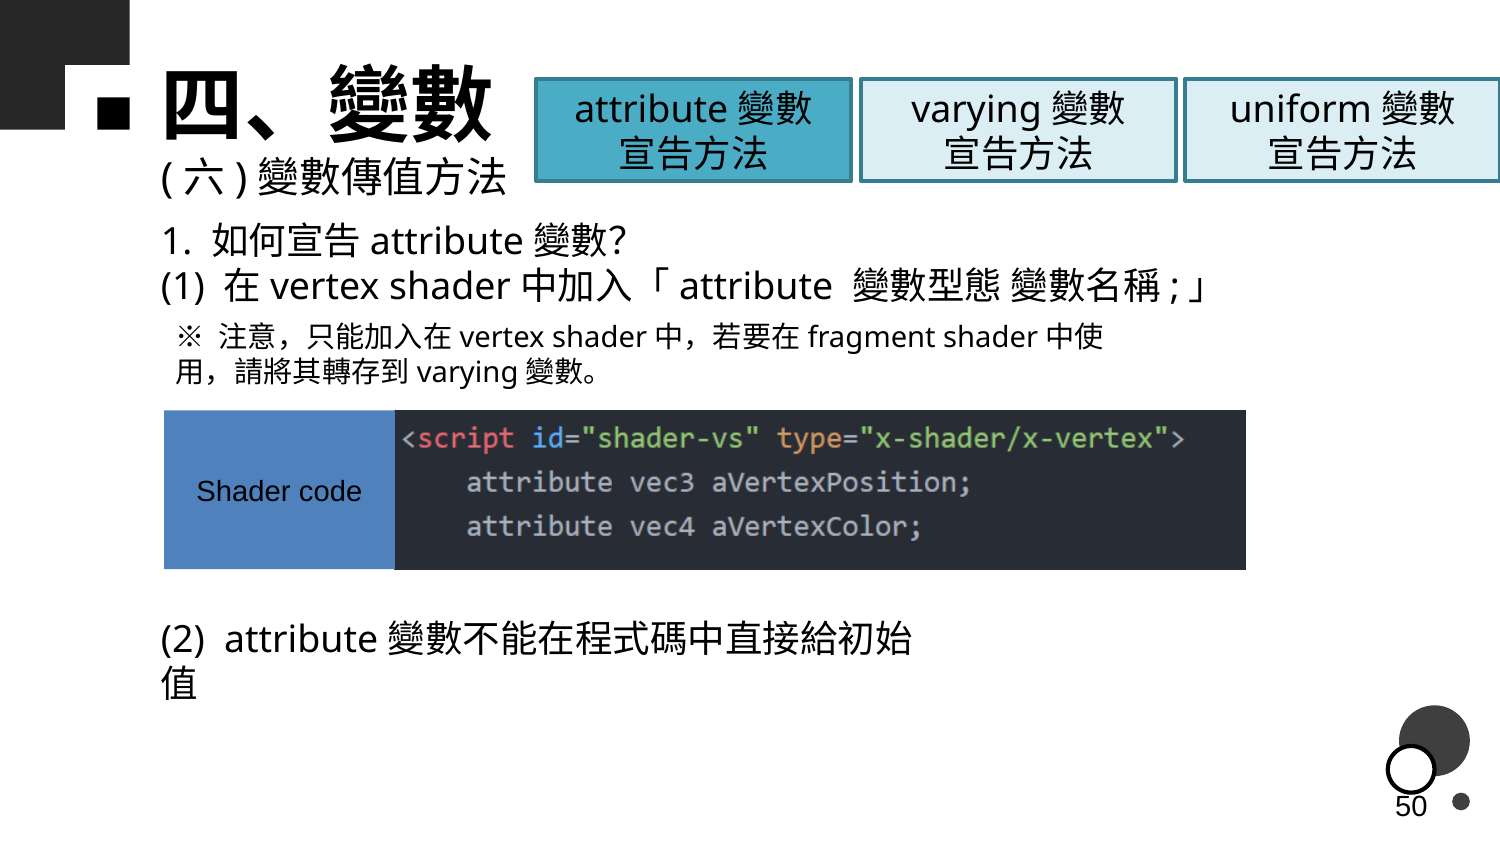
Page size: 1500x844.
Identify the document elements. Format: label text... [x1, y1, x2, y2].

text_box ※ 注意，只能加入在vertex shader中，若要在fragment shader中使用，請將其轉存到varying變數。 [160, 311, 1155, 397]
text_box varying變數 宣告方法 [861, 78, 1177, 181]
text_box [0, 0, 130, 130]
text_box (六)變數傳值方法 [145, 143, 820, 209]
text_box (2) attribute變數不能在程式碼中直接給初始值 [145, 607, 964, 713]
text_box [97, 97, 130, 130]
slide_number <number> [1092, 782, 1443, 827]
text_box [1387, 705, 1470, 782]
picture [395, 410, 1246, 570]
text_box attribute變數 宣告方法 [535, 78, 852, 181]
text_box Shader code [164, 410, 395, 570]
text_box uniform變數 宣告方法 [1185, 78, 1500, 181]
text_box 1. 如何宣告attribute變數？ (1) 在vertex shader中加入「attribute 變數型態 變數名稱;」 [145, 209, 1343, 315]
text_box [1452, 792, 1470, 811]
title 四、變數 [145, 32, 845, 143]
